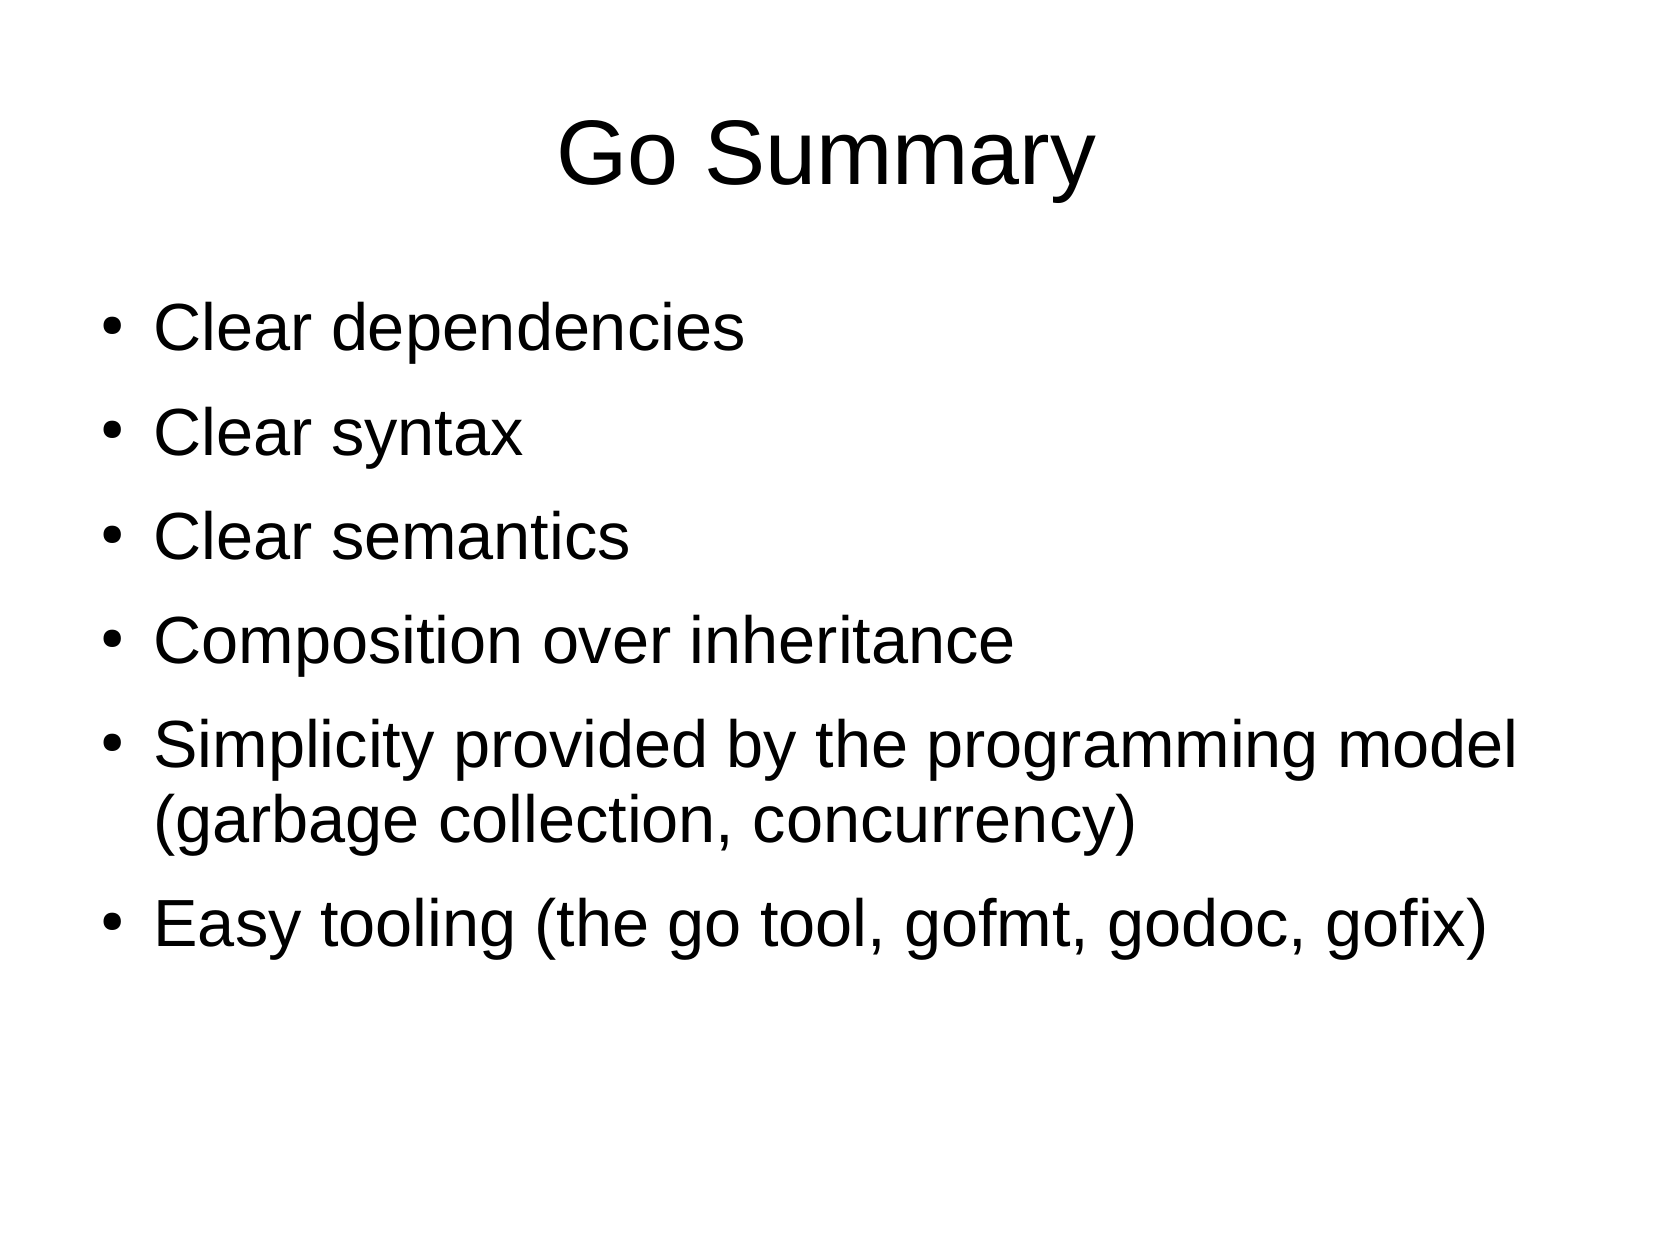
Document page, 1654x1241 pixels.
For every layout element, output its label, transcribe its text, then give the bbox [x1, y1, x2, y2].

title Go Summary [82, 49, 1571, 257]
list Clear dependencies Clear syntax Clear semantics Composition over inheritance Simplicity provided by the programming model (garbage collection, concurrency) Easy tooling (the go tool, gofmt, godoc, gofix) [82, 290, 1571, 1010]
